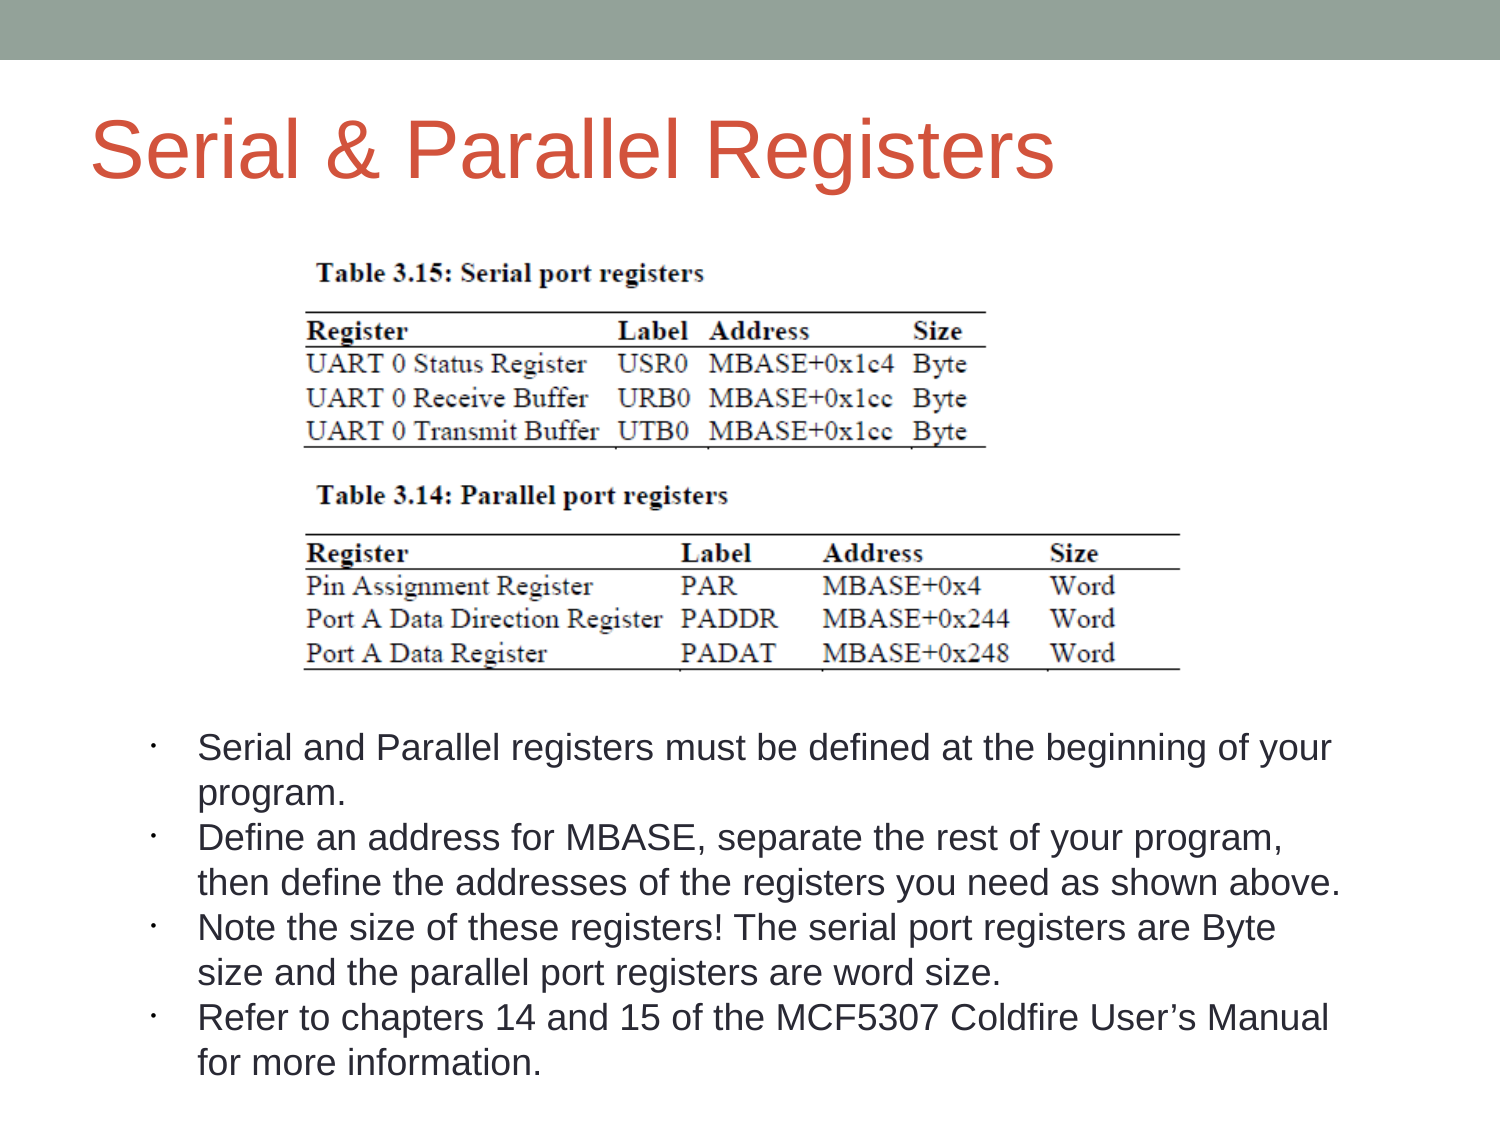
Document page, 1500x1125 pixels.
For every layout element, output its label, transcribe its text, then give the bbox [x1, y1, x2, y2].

title Serial & Parallel Registers [75, 87, 1425, 250]
picture [279, 243, 1221, 700]
text_box Serial and Parallel registers must be defined at the beginning of your program. Define an address for MBASE, separate the rest of your program, then define the addresses of the registers you need as shown above. Note the size of these registers! The serial port registers are Byte size and the parallel port registers are word size. Refer to chapters 14 and 15 of the MCF5307 Coldfire User’s Manual for more information. [135, 715, 1365, 1125]
